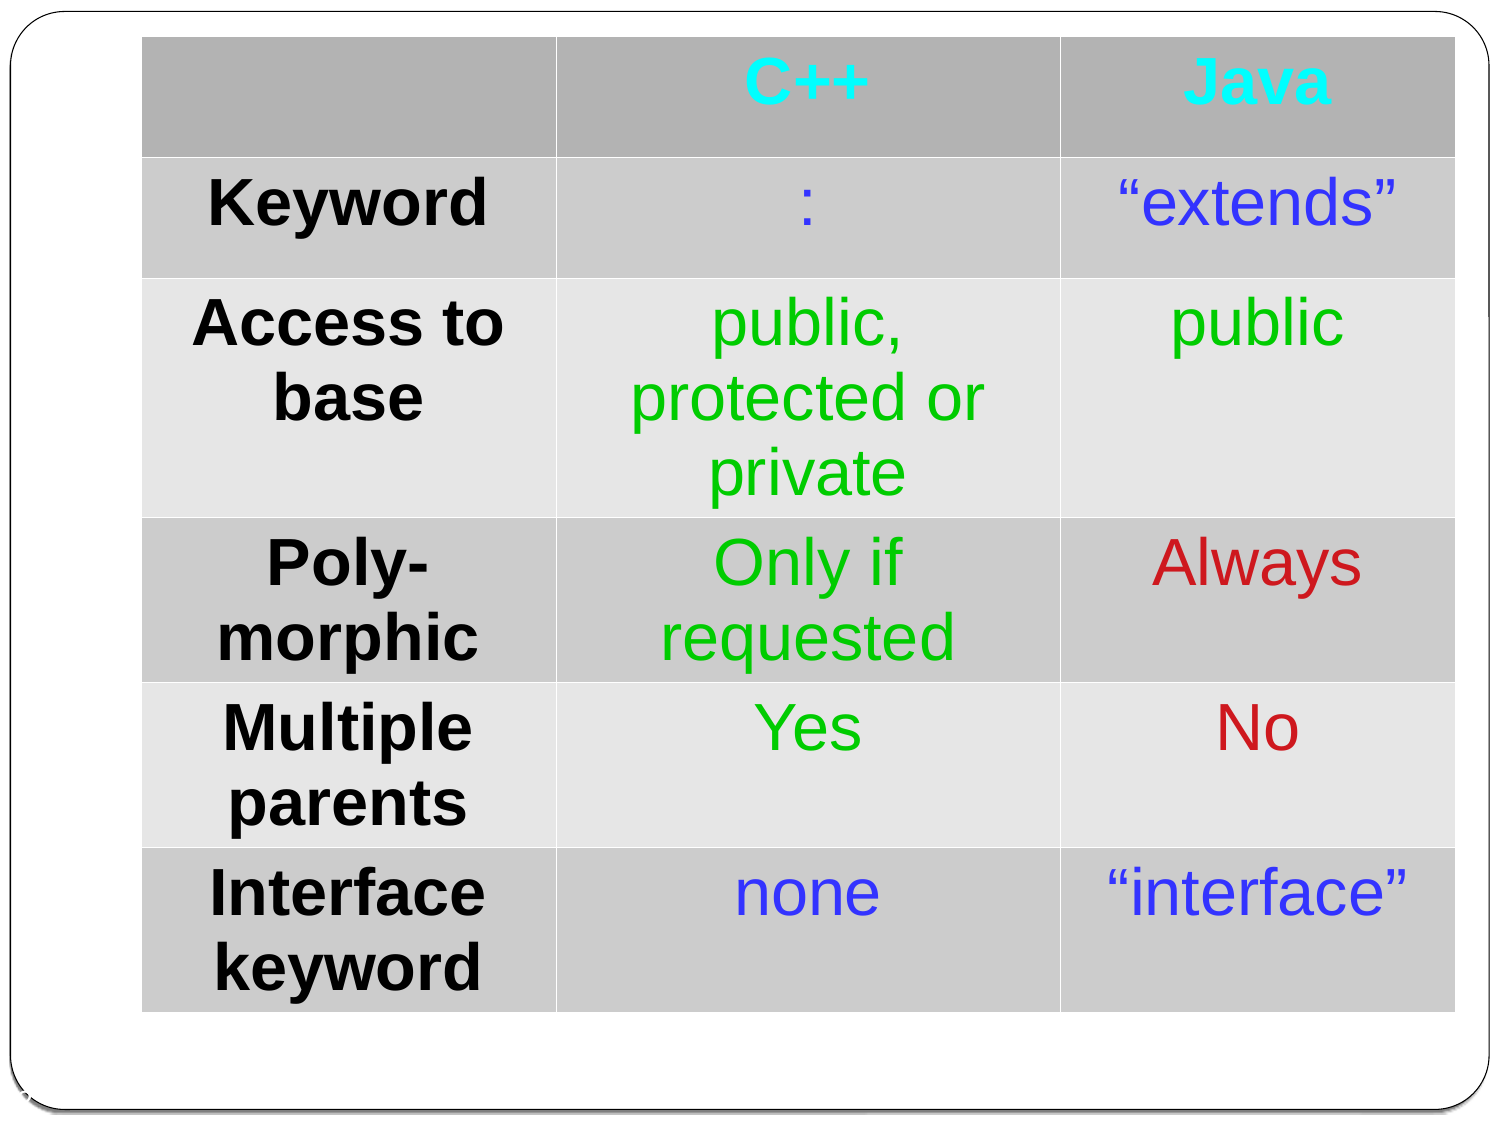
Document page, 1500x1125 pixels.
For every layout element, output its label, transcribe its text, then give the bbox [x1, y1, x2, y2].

table_header Java [1061, 37, 1455, 157]
table_cell Keyword [142, 158, 556, 278]
table_cell Multiple parents [142, 683, 556, 847]
table_cell Only if requested [557, 518, 1060, 682]
table_header C++ [557, 37, 1060, 157]
table_cell “extends” [1061, 158, 1455, 278]
table_cell Access to base [142, 279, 556, 517]
table_cell No [1061, 683, 1455, 847]
table_header [142, 37, 556, 157]
slide_number <number> [0, 1074, 50, 1125]
table_cell “interface” [1061, 848, 1455, 1012]
table_cell Always [1061, 518, 1455, 682]
table_cell public, protected or private [557, 279, 1060, 517]
table_cell none [557, 848, 1060, 1012]
table_cell : [557, 158, 1060, 278]
table_cell Poly-morphic [142, 518, 556, 682]
table_cell Interface keyword [142, 848, 556, 1012]
table_cell Yes [557, 683, 1060, 847]
table_cell public [1061, 279, 1455, 517]
